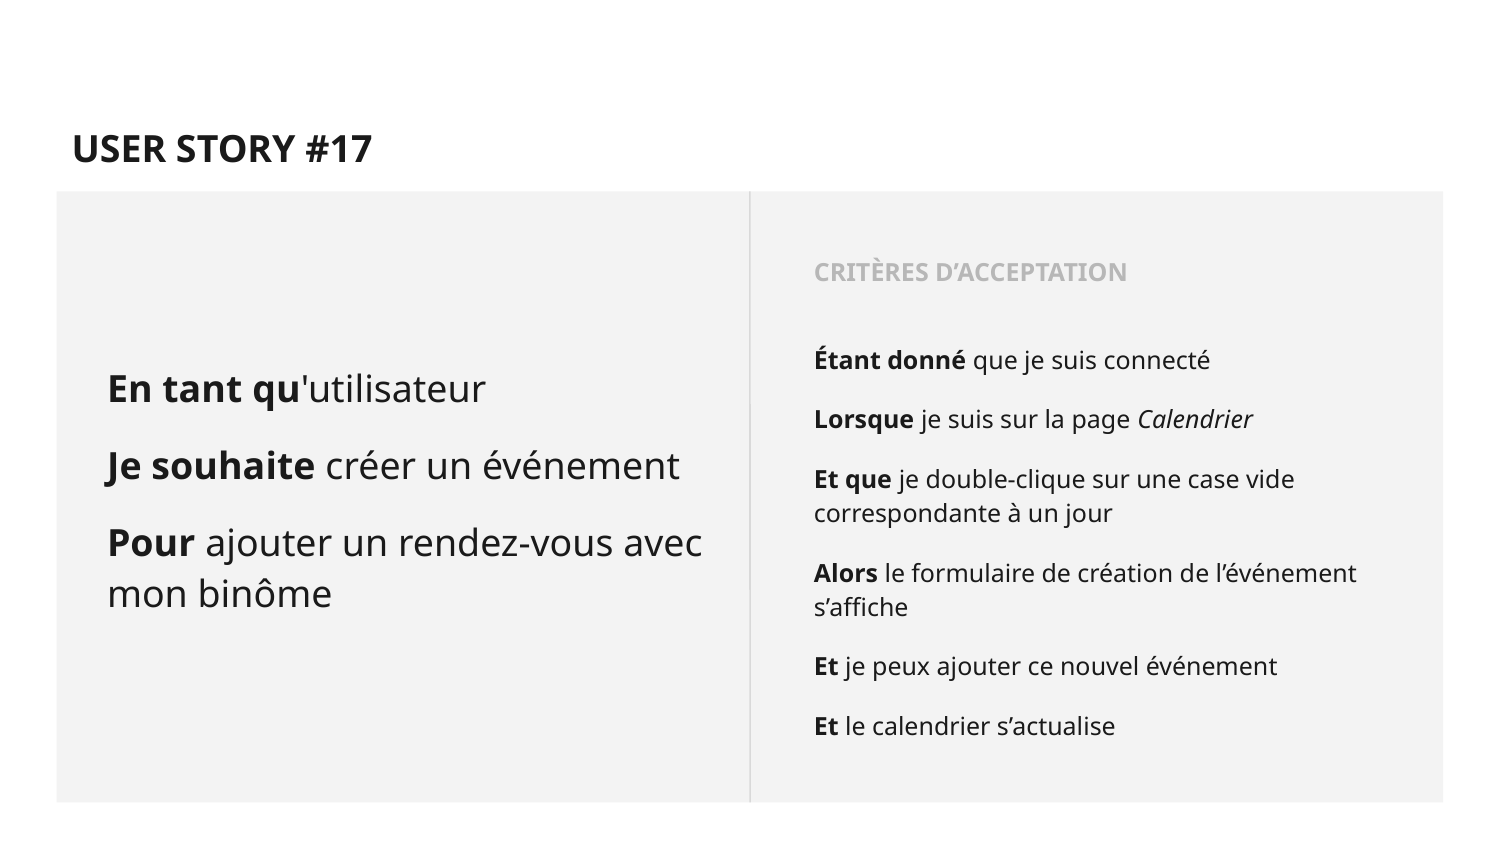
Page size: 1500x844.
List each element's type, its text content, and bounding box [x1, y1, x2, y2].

text_box [56, 191, 749, 803]
text_box [751, 191, 1444, 803]
text_box CRITÈRES D’ACCEPTATION [798, 241, 1292, 302]
title USER STORY #17 [56, 110, 465, 192]
list Étant donné que je suis connecté Lorsque je suis sur la page Calendrier Et que je double-clique sur une case vide correspondante à un jour Alors le formulaire de création de l’événement s’affiche Et je peux ajouter ce nouvel événement Et le calendrier s’actualise [798, 324, 1397, 756]
subtitle En tant qu'utilisateur Je souhaite créer un événement Pour ajouter un rendez-vous avec mon binôme [92, 343, 721, 651]
